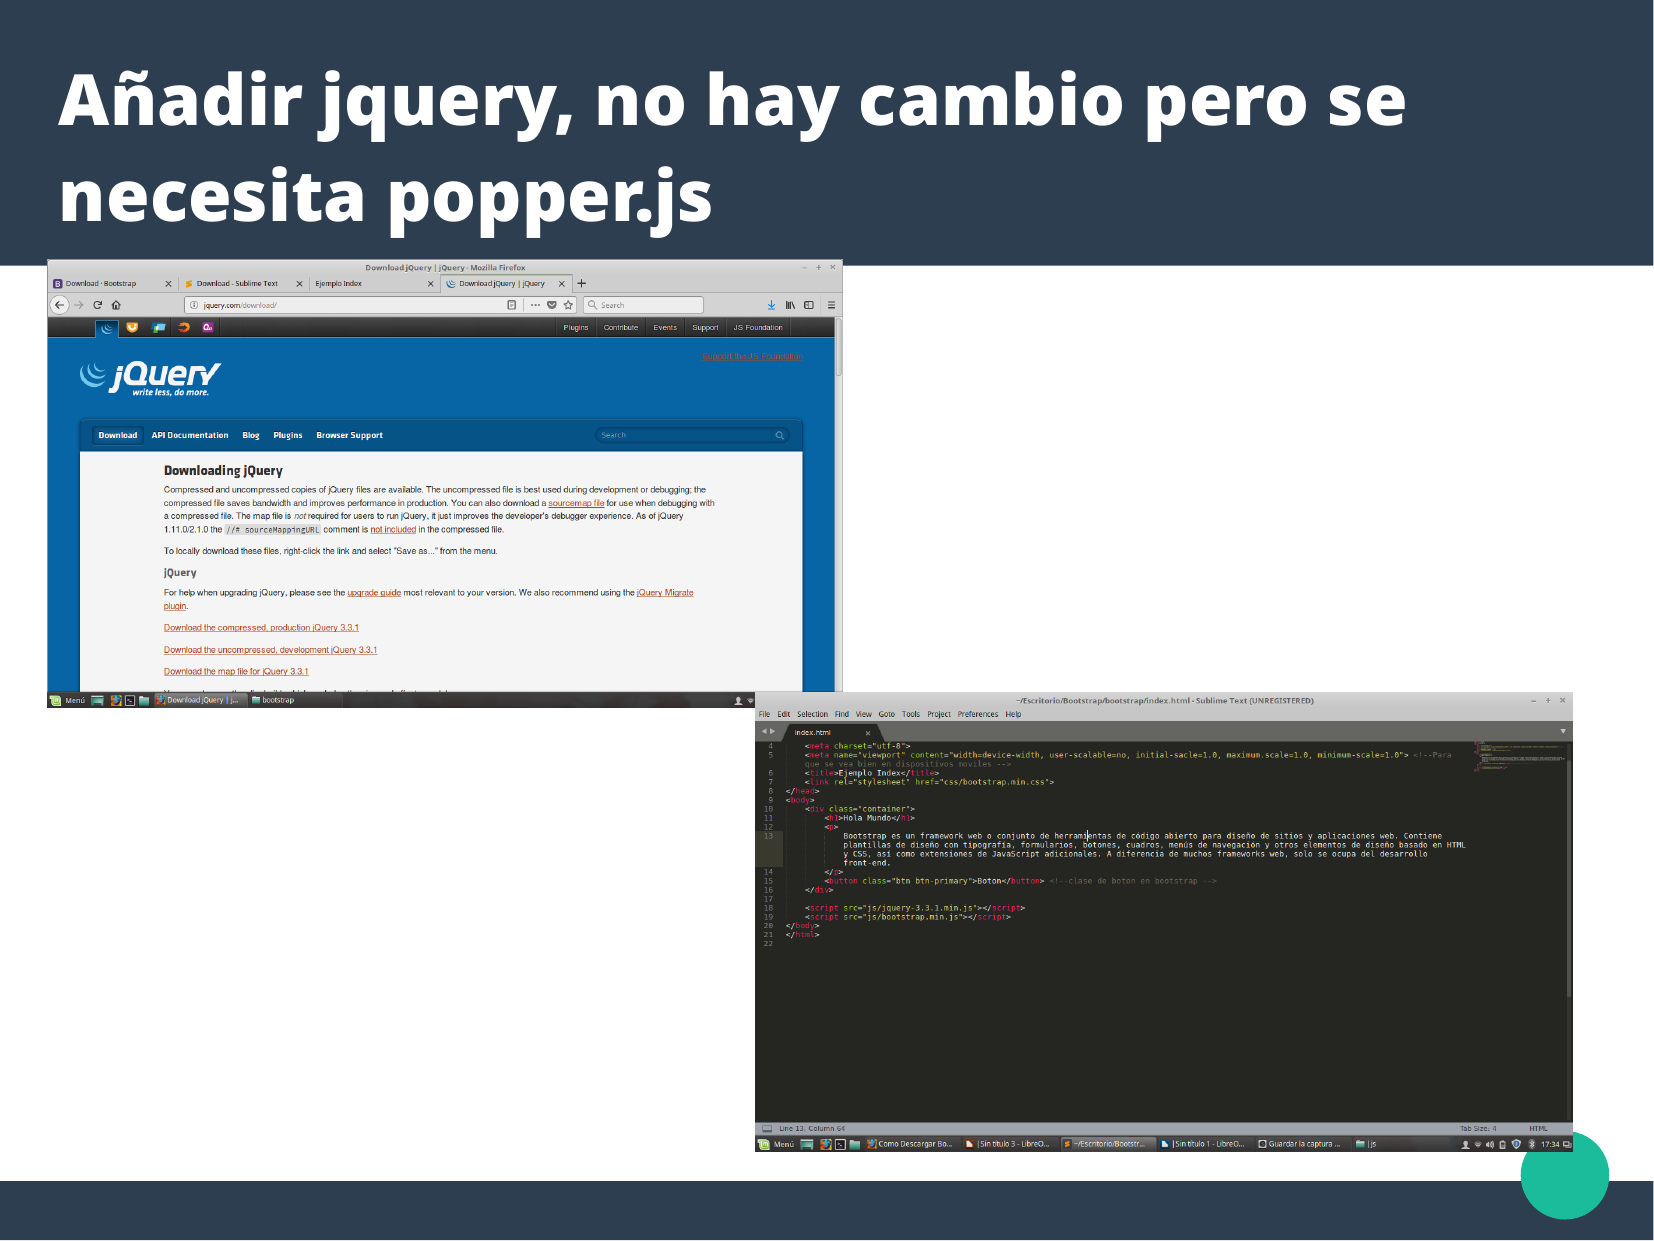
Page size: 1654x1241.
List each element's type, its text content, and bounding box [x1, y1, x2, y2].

picture [47, 259, 1573, 1152]
title Añadir jquery, no hay cambio pero se necesita popper.js [59, 49, 1595, 207]
